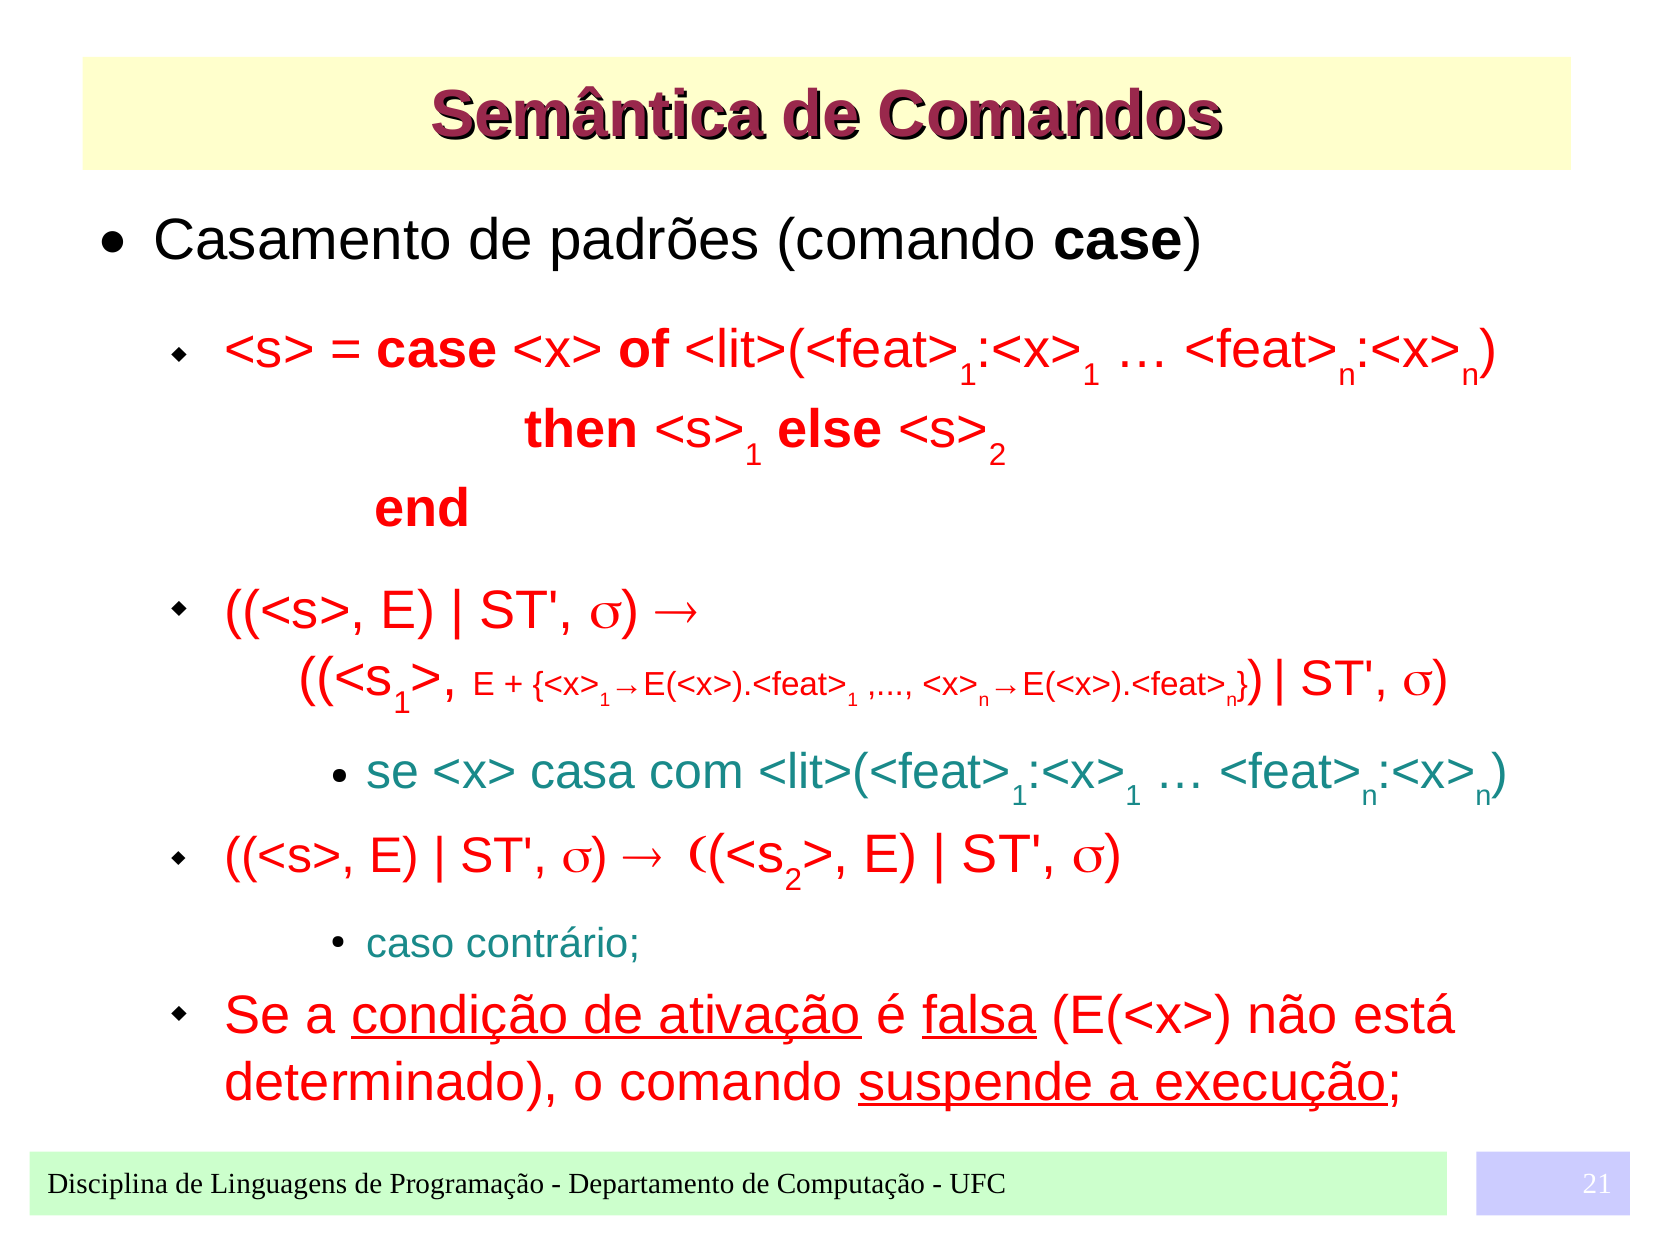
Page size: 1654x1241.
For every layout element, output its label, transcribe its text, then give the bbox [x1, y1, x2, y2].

title Semântica de Comandos [82, 56, 1571, 170]
list Casamento de padrões (comando case) <s> = case <x> of <lit>(<feat>1:<x>1 … <feat>n:<x>n) then <s>1 else <s>2 end ((<s>, E) | ST', s) ® ((<s1>, E + {<x>1→E(<x>).<feat>1 ,..., <x>n→E(<x>).<feat>n}) | ST', s) se <x> casa com <lit>(<feat>1:<x>1 … <feat>n:<x>n) ((<s>, E) | ST', s) ® ((<s2>, E) | ST', s) caso contrário; Se a condição de ativação é falsa (E(<x>) não está determinado), o comando suspende a execução; [82, 206, 1571, 1137]
